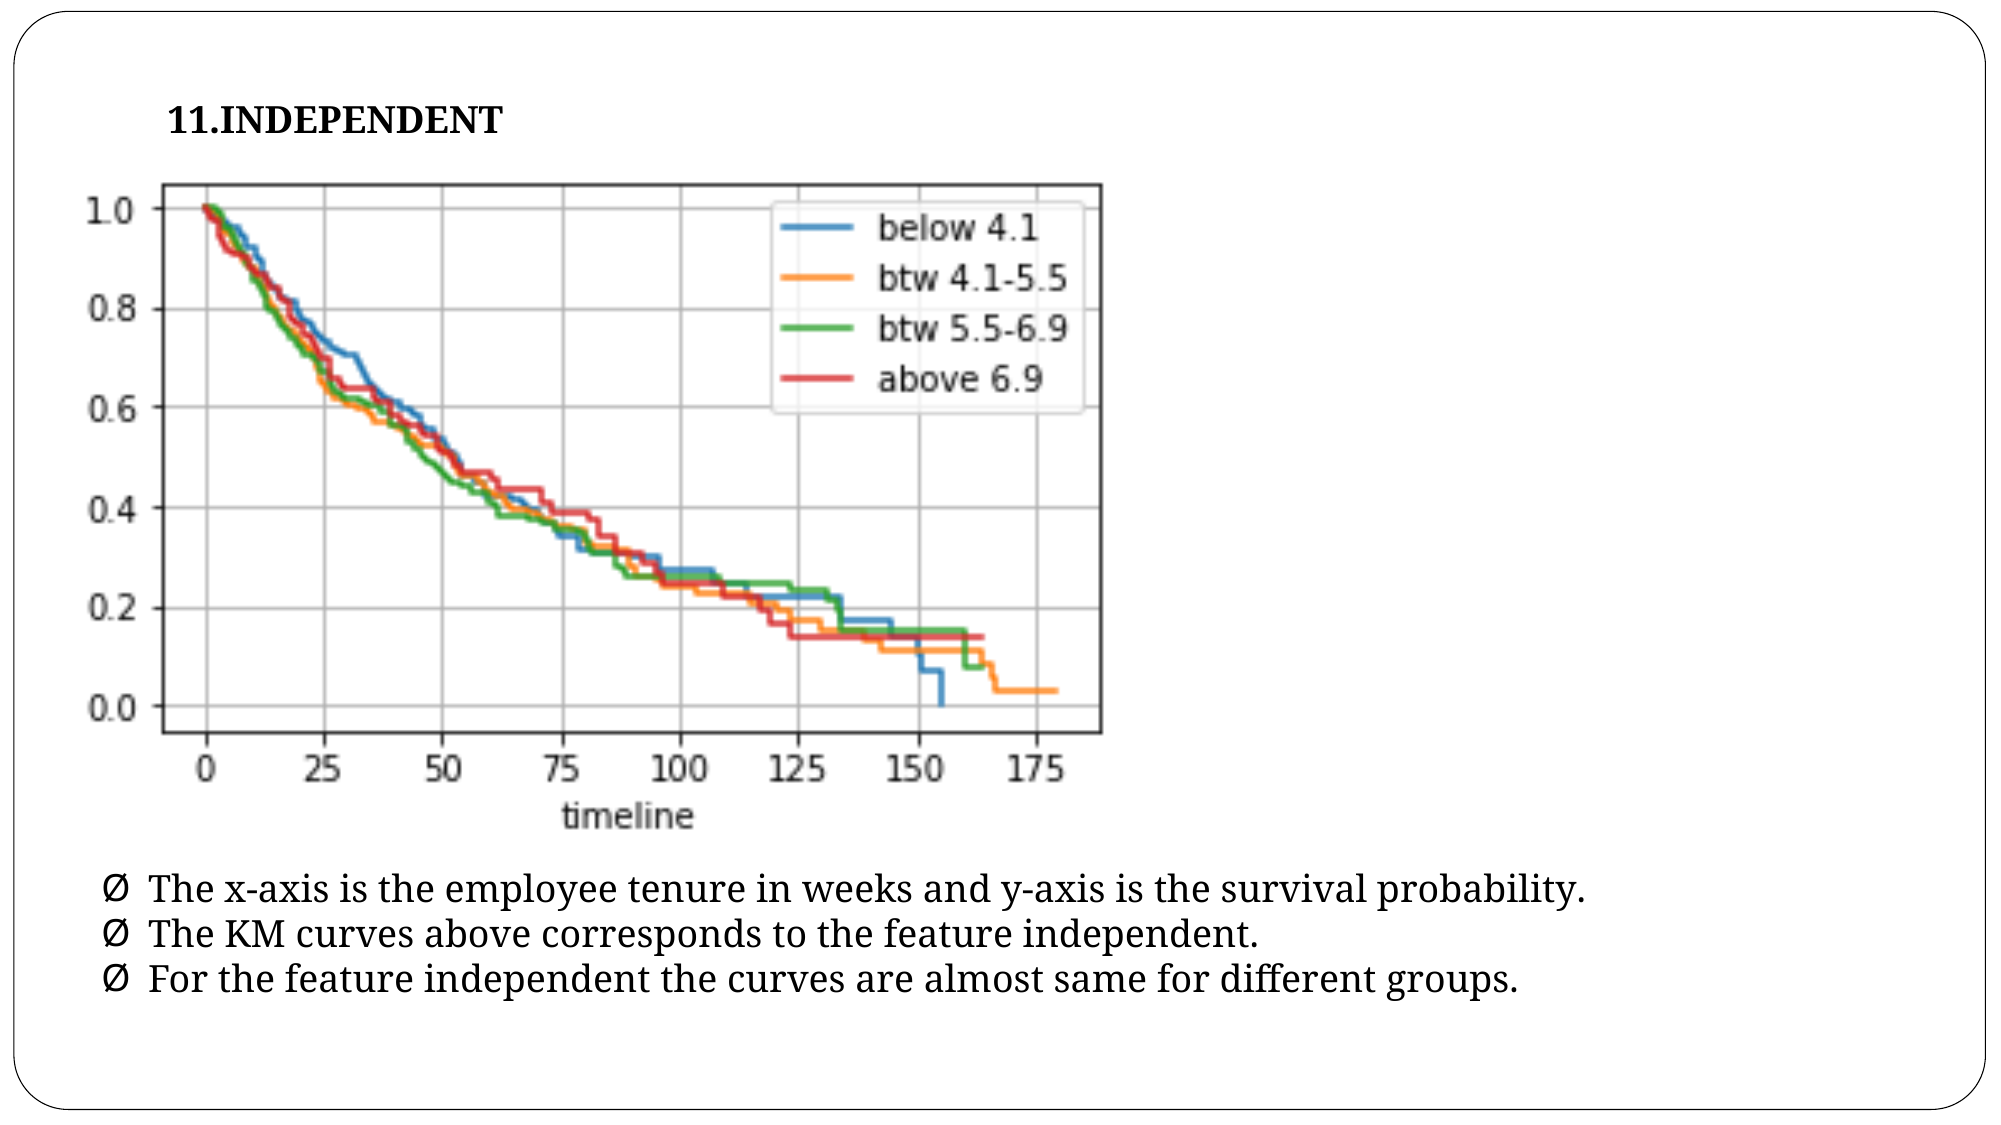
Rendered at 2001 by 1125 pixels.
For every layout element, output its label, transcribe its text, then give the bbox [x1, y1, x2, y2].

picture [62, 162, 1124, 860]
text_box 11.INDEPENDENT [152, 88, 603, 150]
text_box The x-axis is the employee tenure in weeks and y-axis is the survival probability. The KM curves above corresponds to the feature independent. For the feature independent the curves are almost same for different groups. [86, 857, 1749, 1009]
